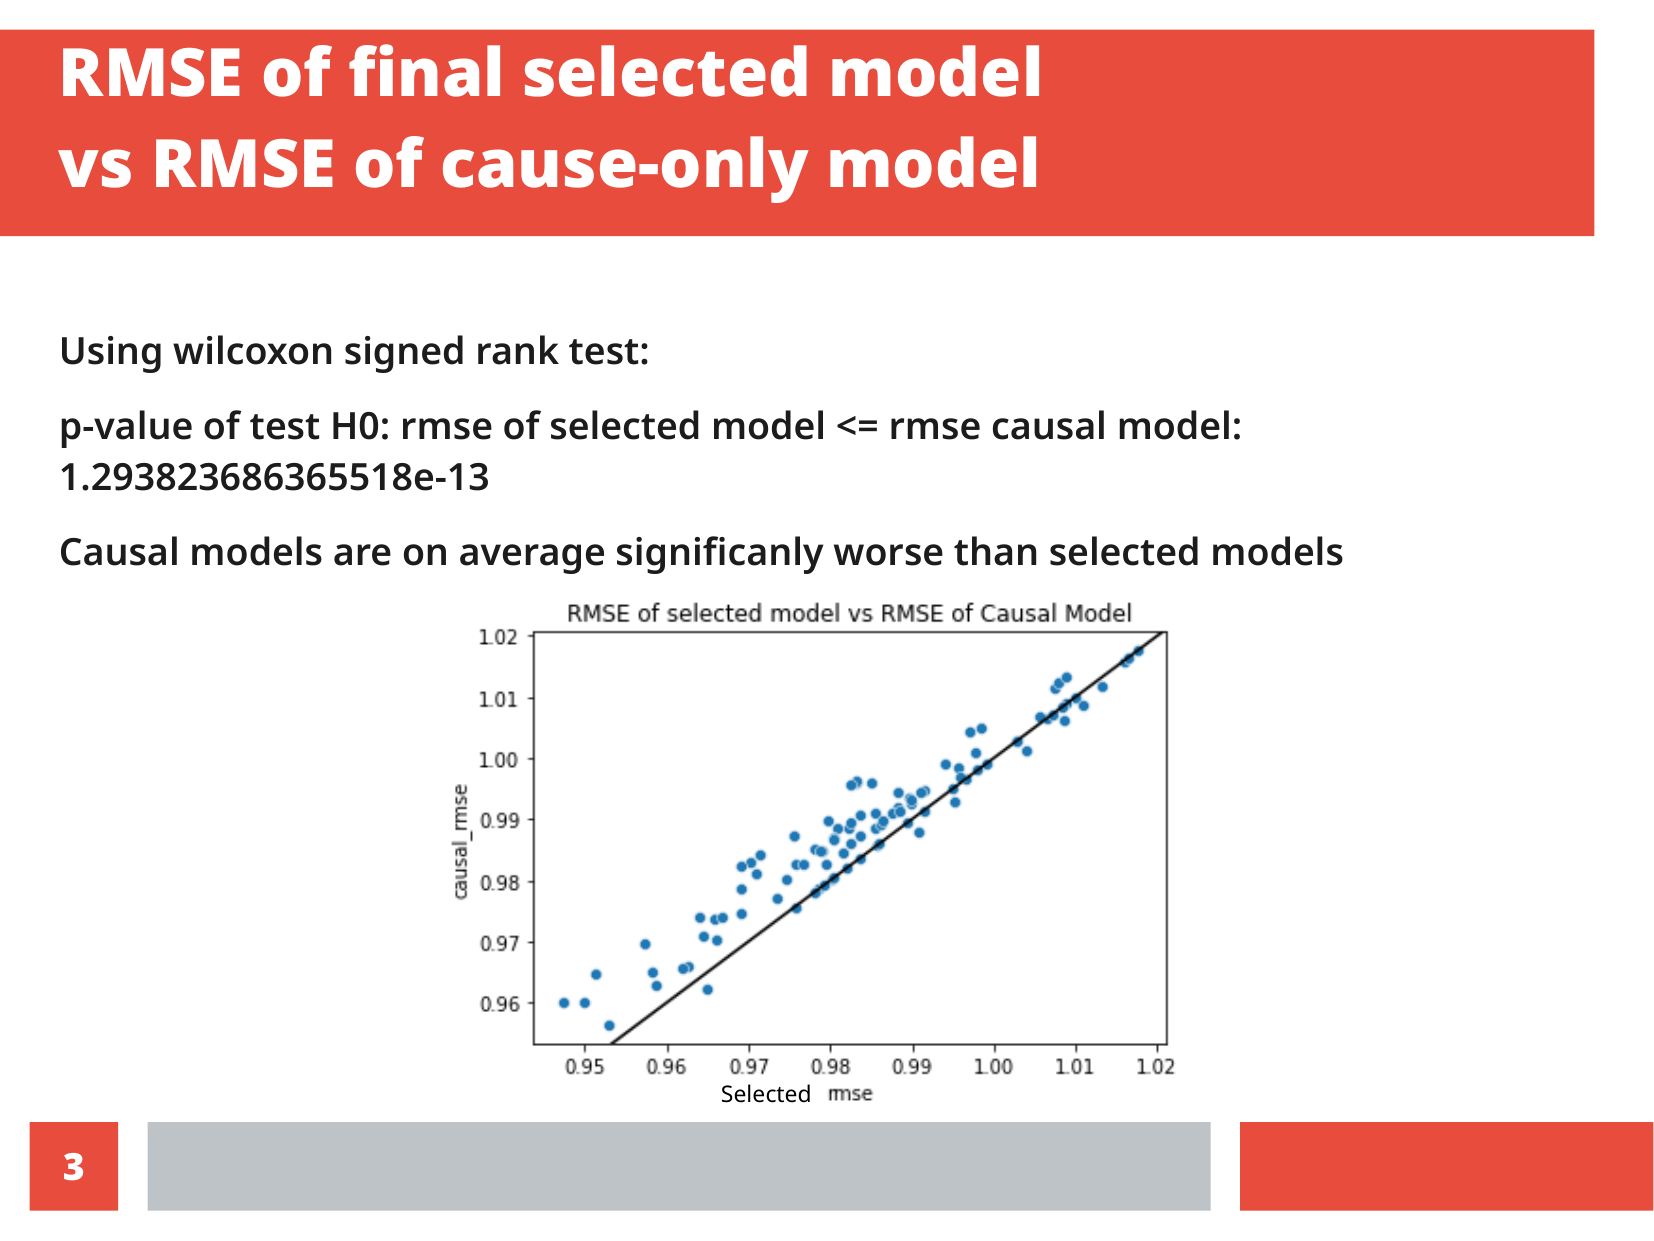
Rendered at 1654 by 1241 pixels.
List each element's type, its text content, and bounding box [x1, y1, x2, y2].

title RMSE of final selected model vs RMSE of cause-only model [59, 59, 1595, 207]
picture [437, 590, 1191, 1116]
list Using wilcoxon signed rank test: p-value of test H0: rmse of selected model <= rmse causal model: 1.293823686365518e-13 Causal models are on average significanly worse than selected models [59, 324, 1565, 1093]
text_box Selected [706, 1055, 955, 1158]
